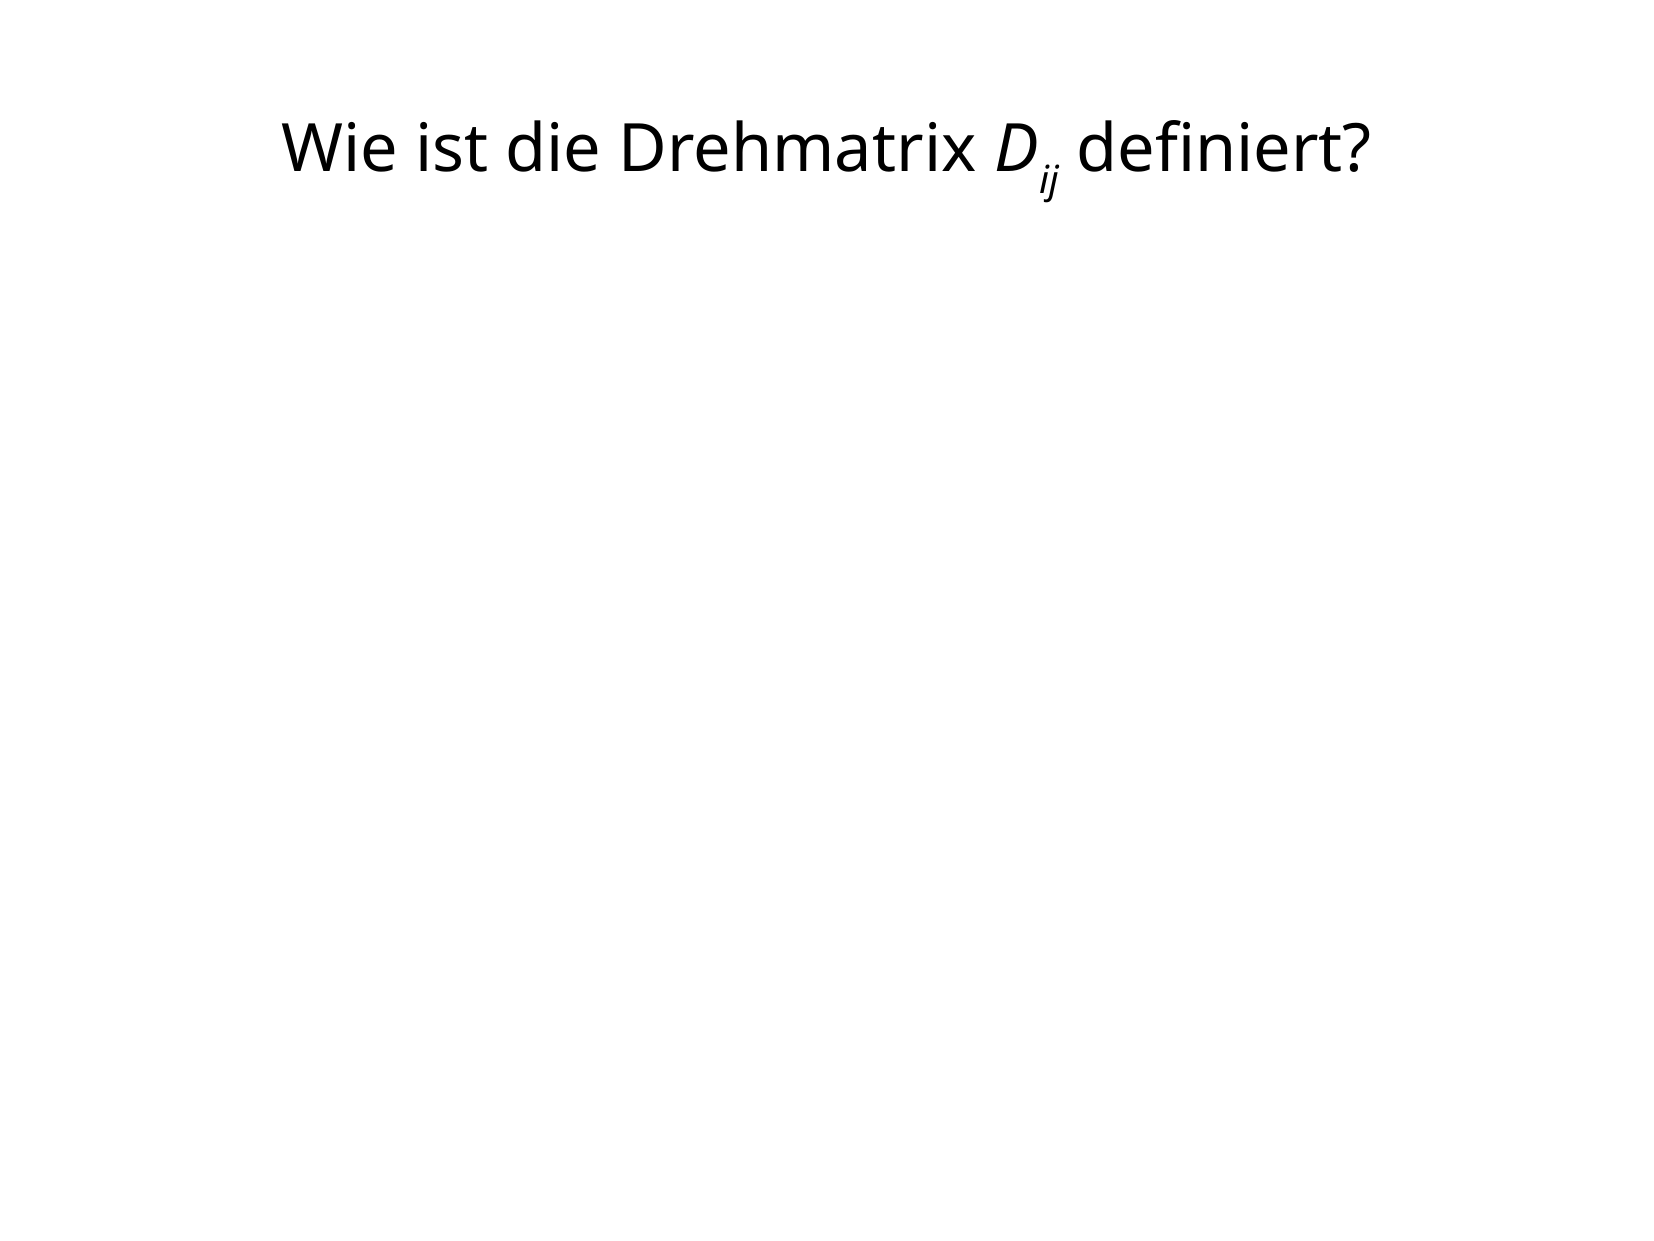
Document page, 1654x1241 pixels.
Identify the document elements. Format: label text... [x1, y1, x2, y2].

title Wie ist die Drehmatrix Dij definiert? [82, 49, 1571, 257]
